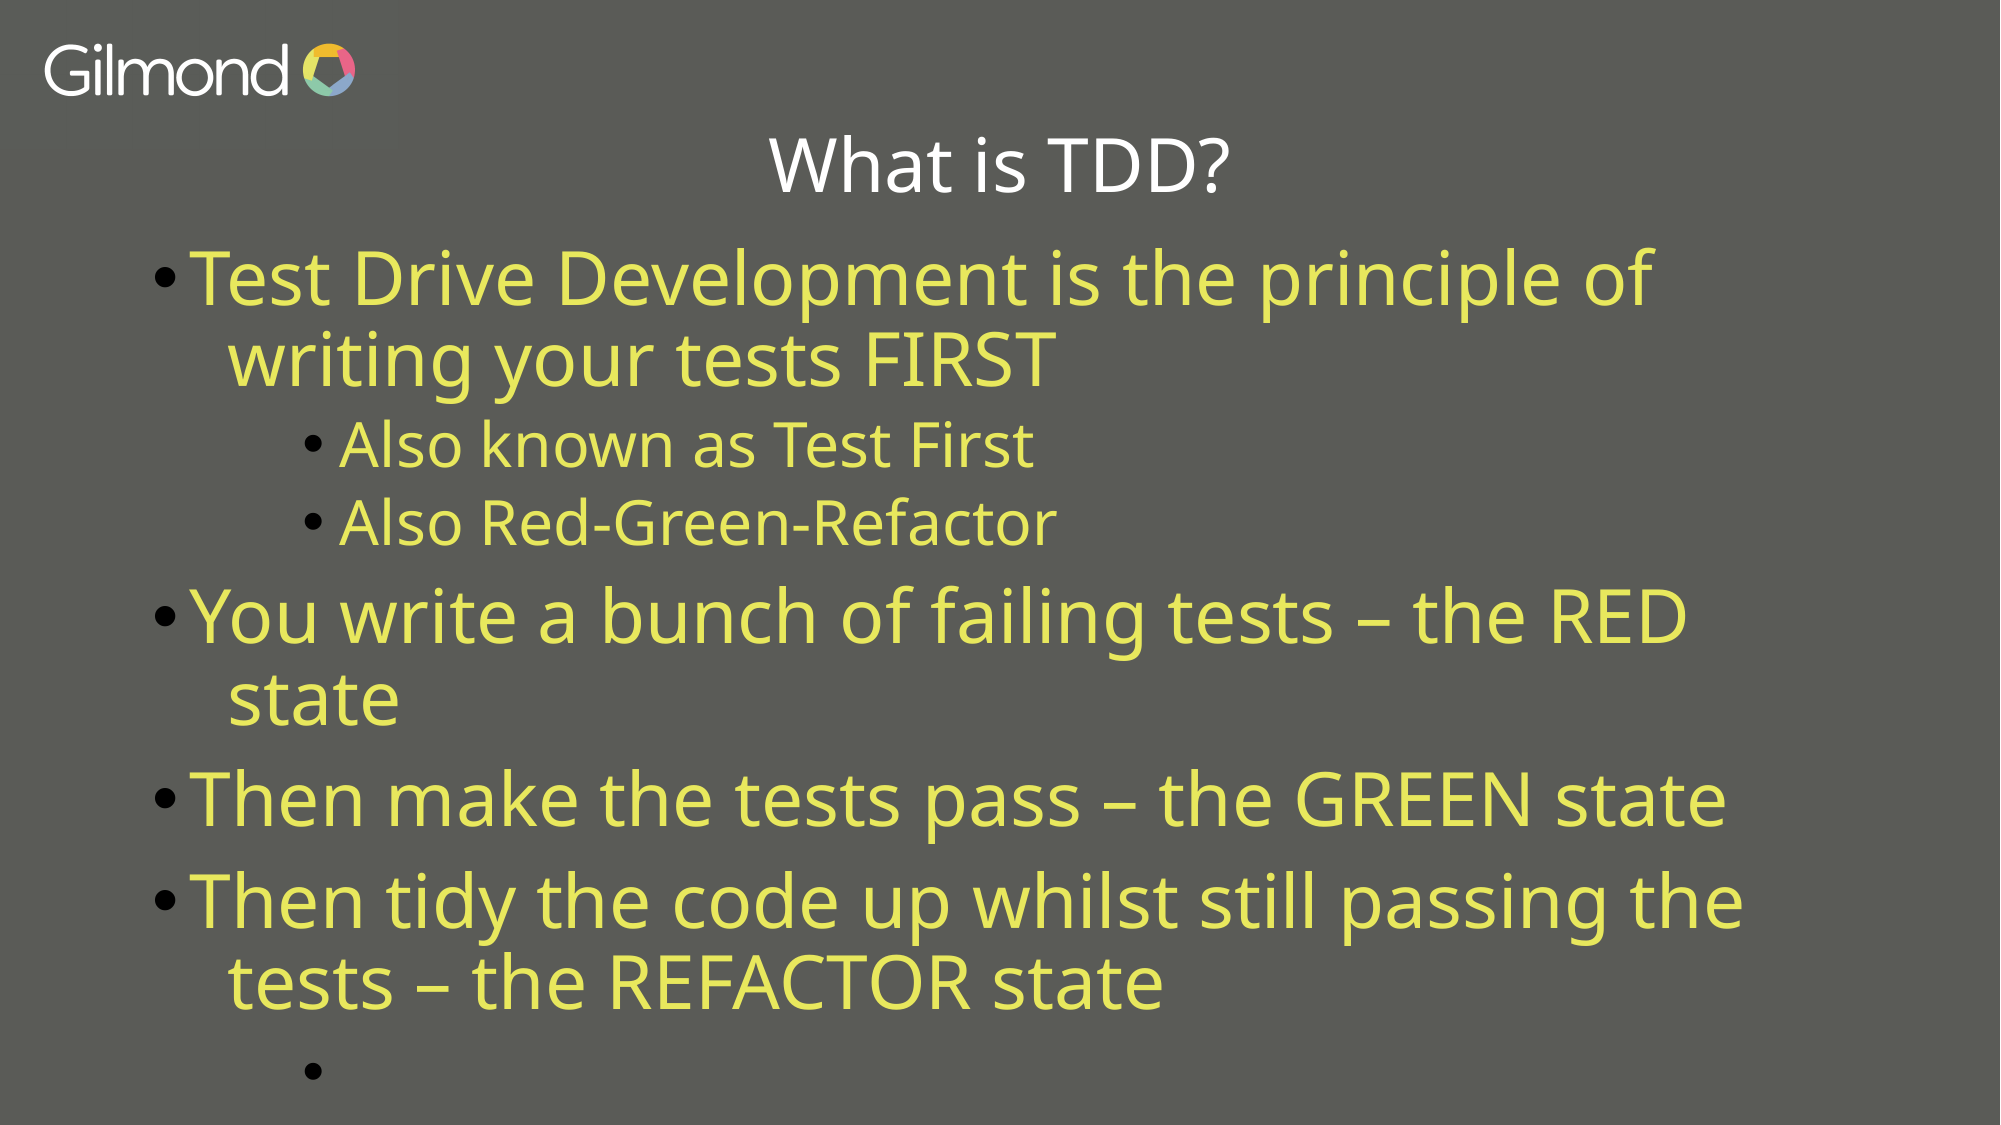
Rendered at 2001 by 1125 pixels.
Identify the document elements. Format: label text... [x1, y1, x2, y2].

title What is TDD? [137, 59, 1863, 233]
picture [0, 0, 399, 149]
list Test Drive Development is the principle of writing your tests FIRST Also known as Test First Also Red-Green-Refactor You write a bunch of failing tests – the RED state Then make the tests pass – the GREEN state Then tidy the code up whilst still passing the tests – the REFACTOR state [137, 233, 1863, 1053]
